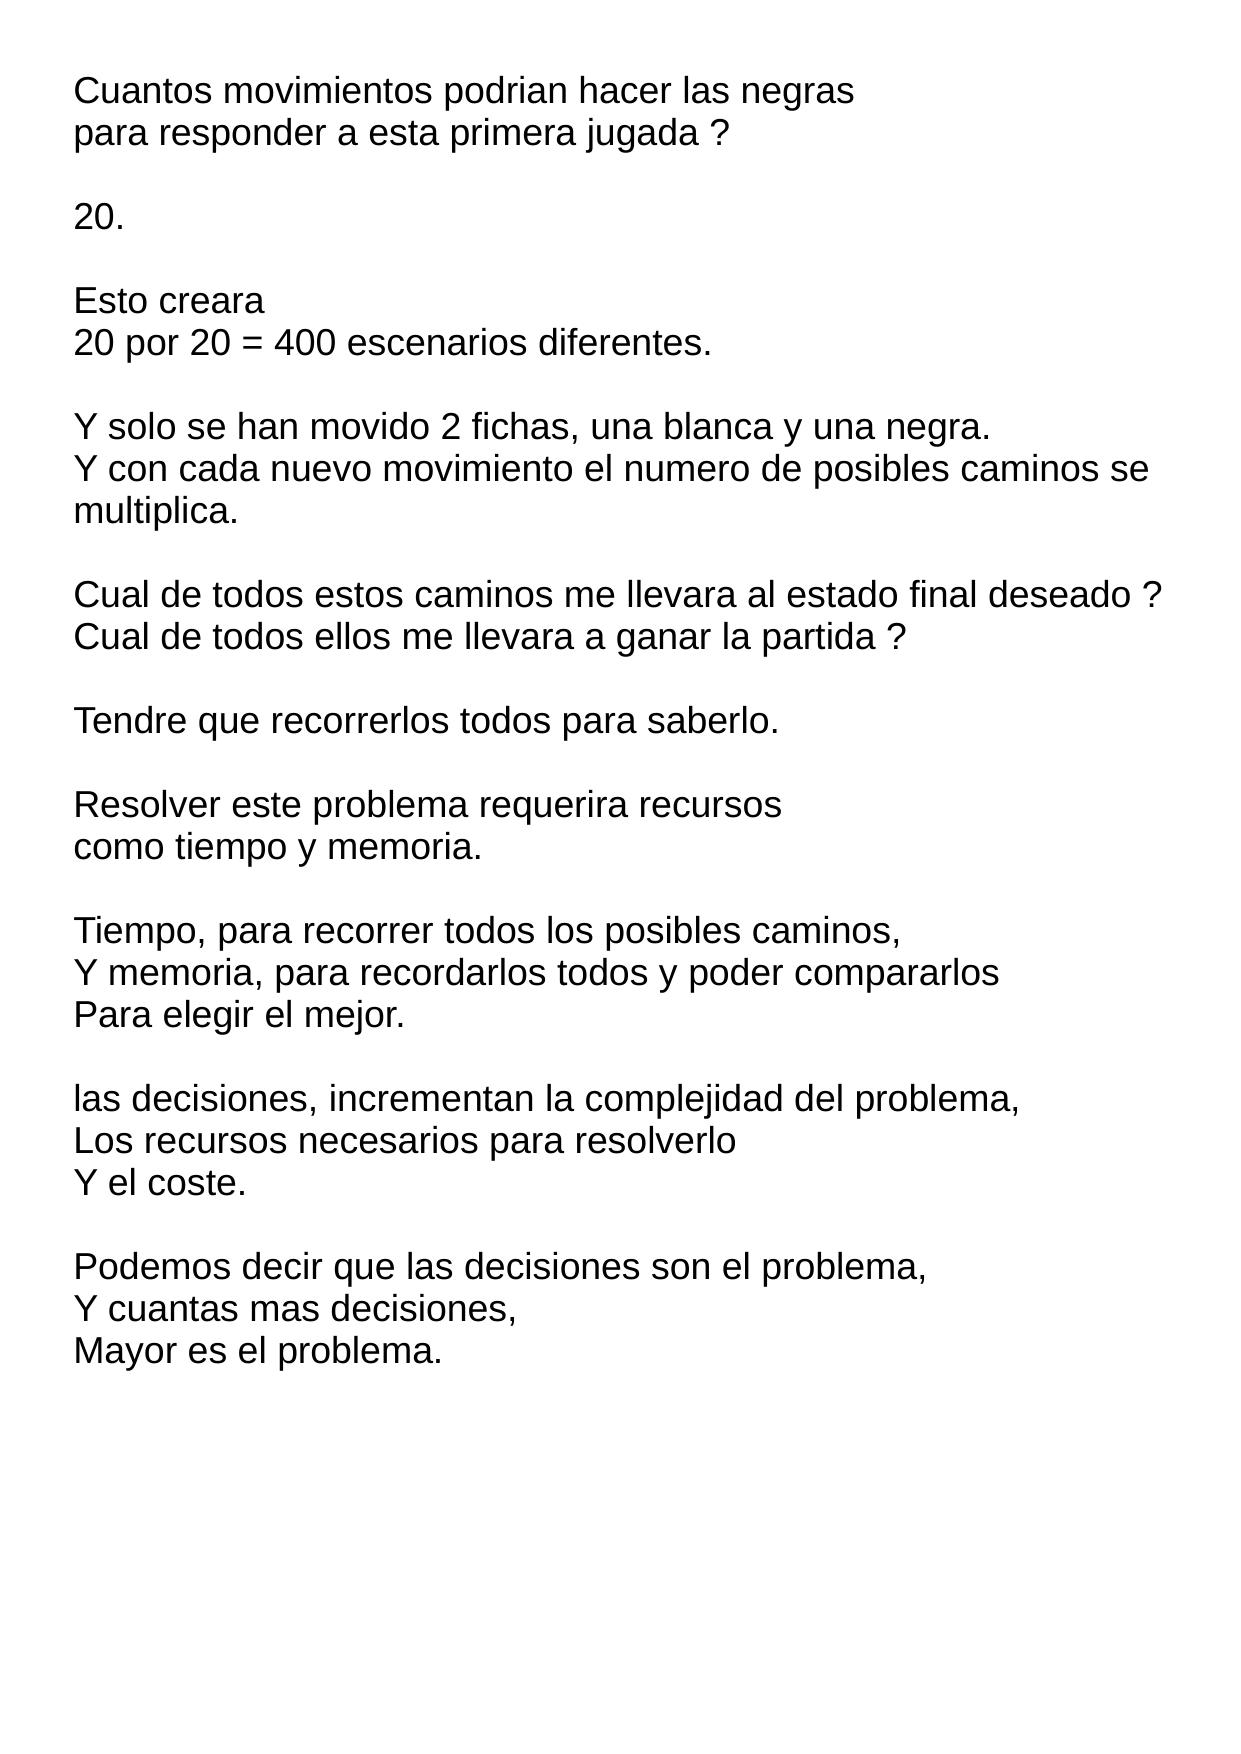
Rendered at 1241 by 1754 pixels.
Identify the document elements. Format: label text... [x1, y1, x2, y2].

text_box Cuantos movimientos podrian hacer las negras para responder a esta primera jugada ? 20. Esto creara 20 por 20 = 400 escenarios diferentes. Y solo se han movido 2 fichas, una blanca y una negra. Y con cada nuevo movimiento el numero de posibles caminos se multiplica. Cual de todos estos caminos me llevara al estado final deseado ? Cual de todos ellos me llevara a ganar la partida ? Tendre que recorrerlos todos para saberlo. Resolver este problema requerira recursos como tiempo y memoria. Tiempo, para recorrer todos los posibles caminos, Y memoria, para recordarlos todos y poder compararlos Para elegir el mejor. las decisiones, incrementan la complejidad del problema, Los recursos necesarios para resolverlo Y el coste. Podemos decir que las decisiones son el problema, Y cuantas mas decisiones, Mayor es el problema. [58, 62, 1182, 1463]
